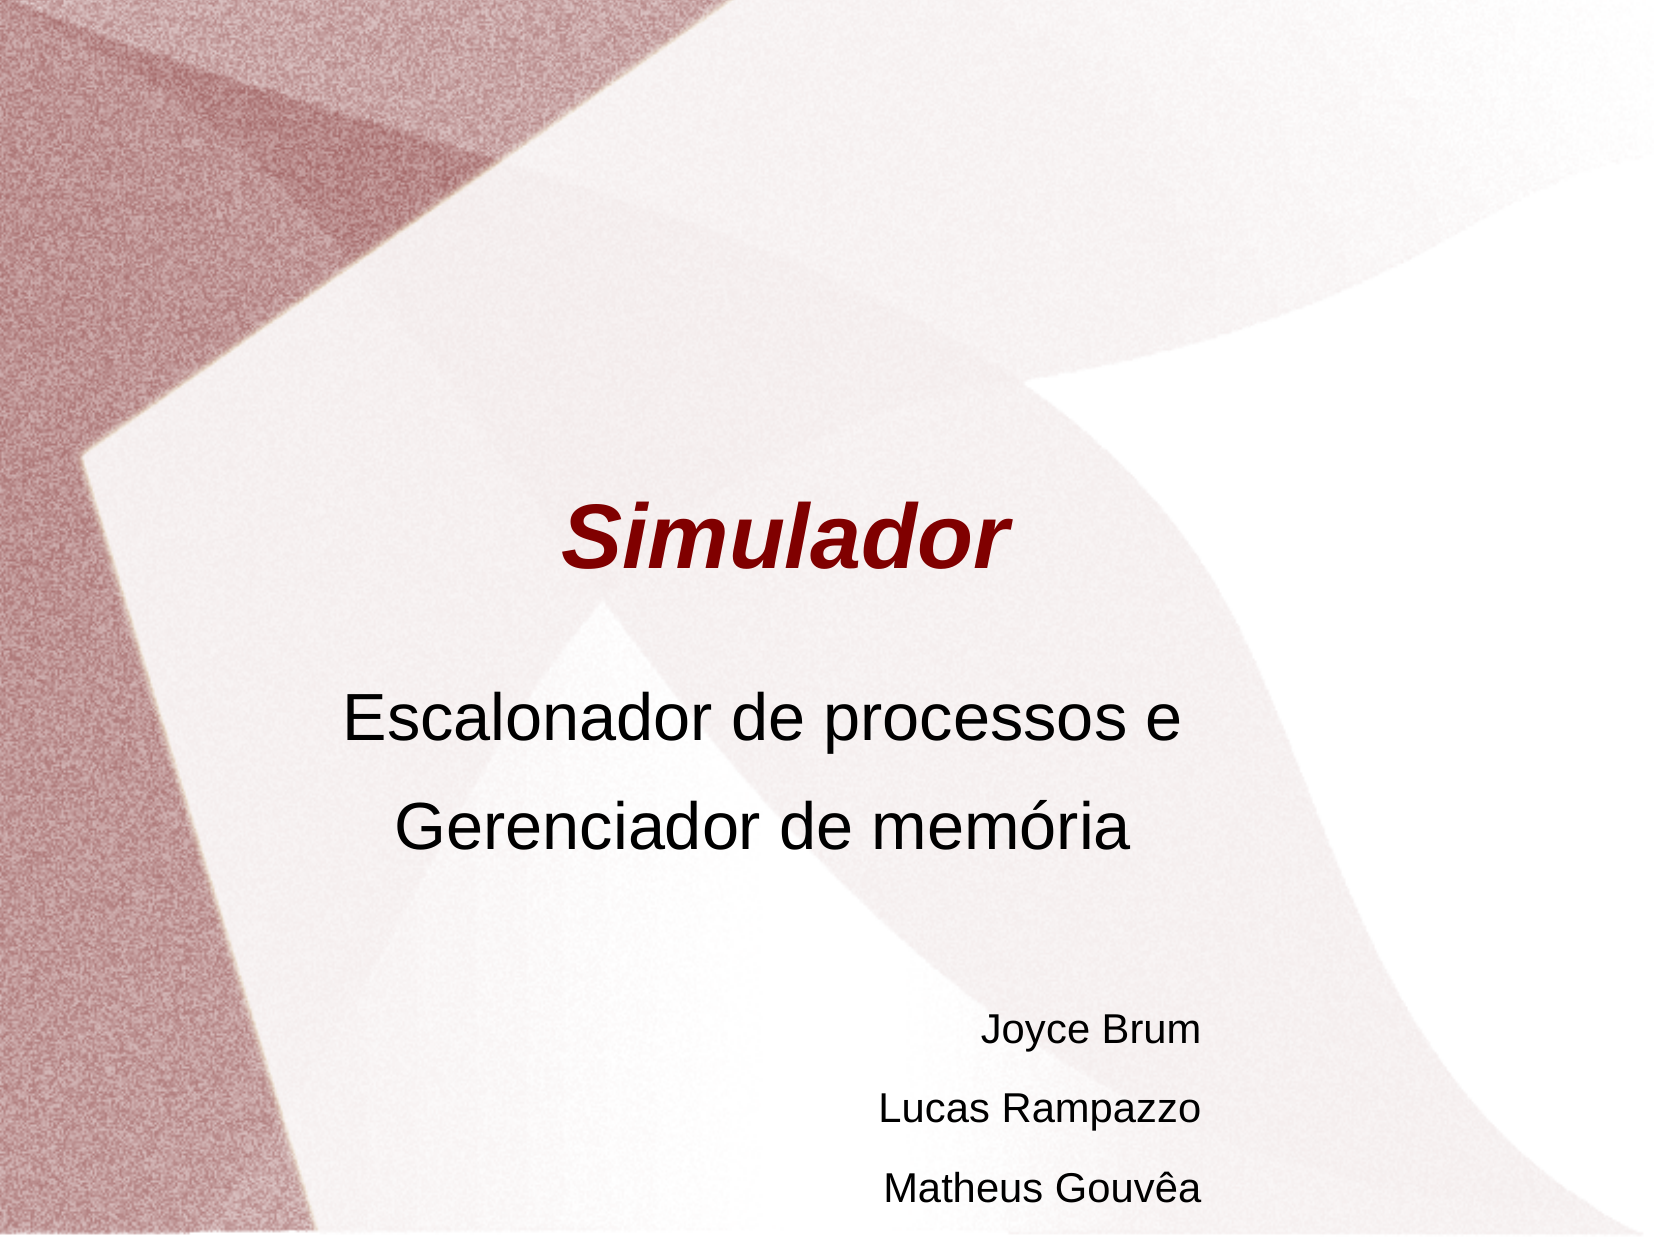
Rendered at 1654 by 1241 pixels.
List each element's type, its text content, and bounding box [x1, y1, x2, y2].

subtitle Escalonador de processos e Gerenciador de memória Joyce Brum Lucas Rampazzo Matheus Gouvêa [324, 673, 1506, 1038]
title Simulador [561, 413, 1099, 650]
